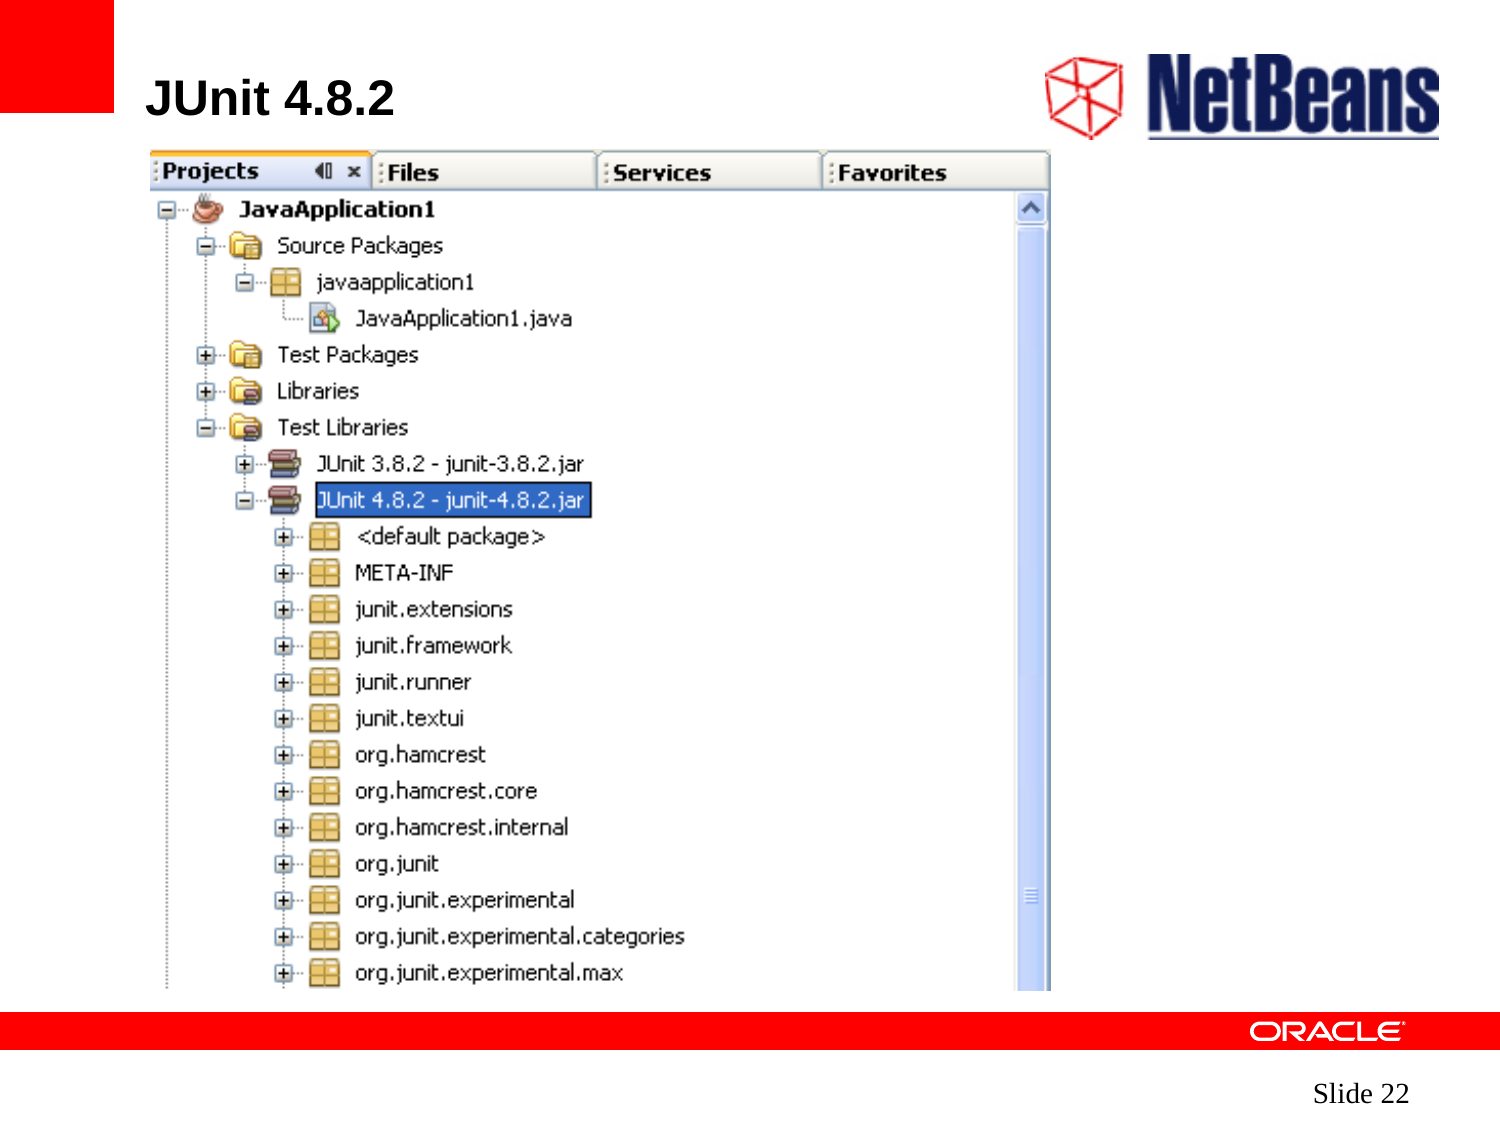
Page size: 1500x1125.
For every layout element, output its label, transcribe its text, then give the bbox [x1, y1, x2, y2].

picture [150, 149, 1051, 991]
picture [0, 0, 114, 113]
picture [1045, 54, 1439, 140]
picture [0, 1012, 1500, 1050]
title JUnit 4.8.2 [130, 30, 983, 161]
